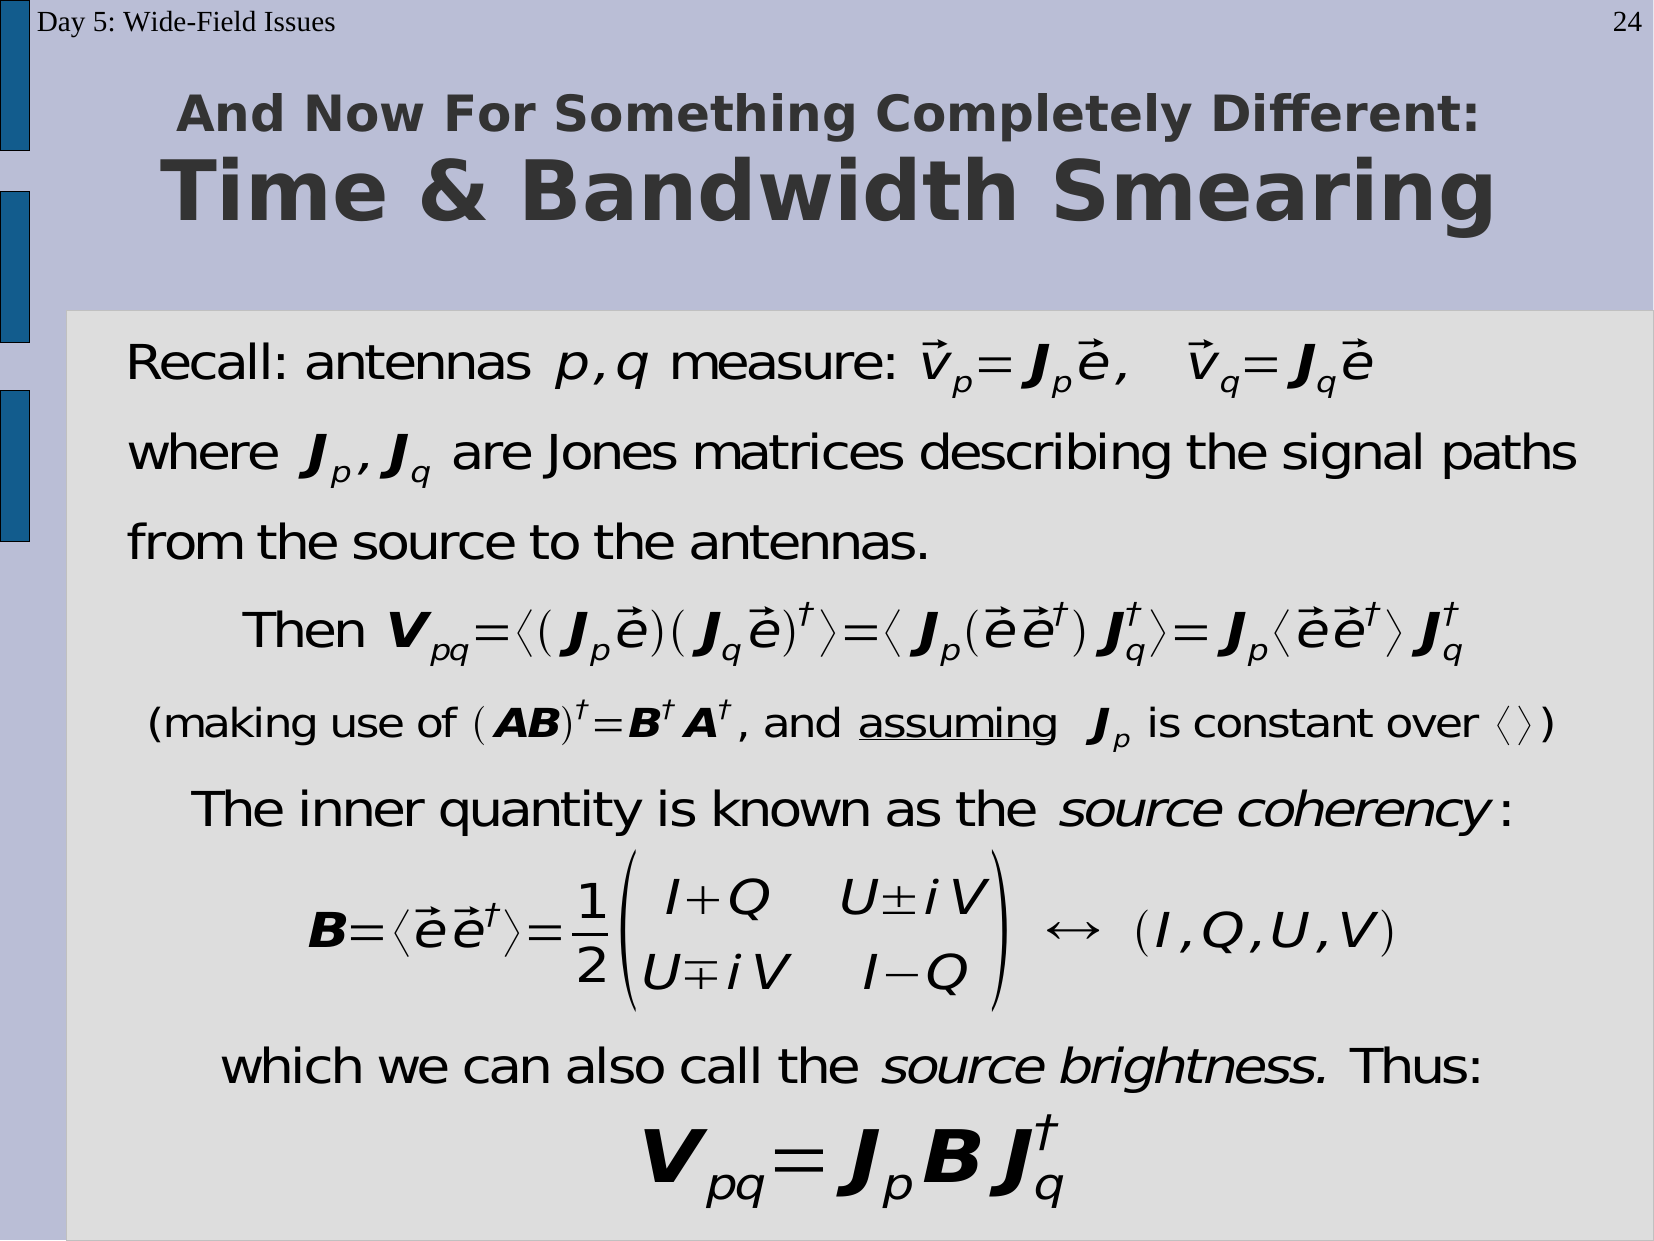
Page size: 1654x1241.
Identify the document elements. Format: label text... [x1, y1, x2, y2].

chart [118, 313, 1582, 1211]
title And Now For Something Completely Different: Time & Bandwidth Smearing [123, 59, 1536, 267]
